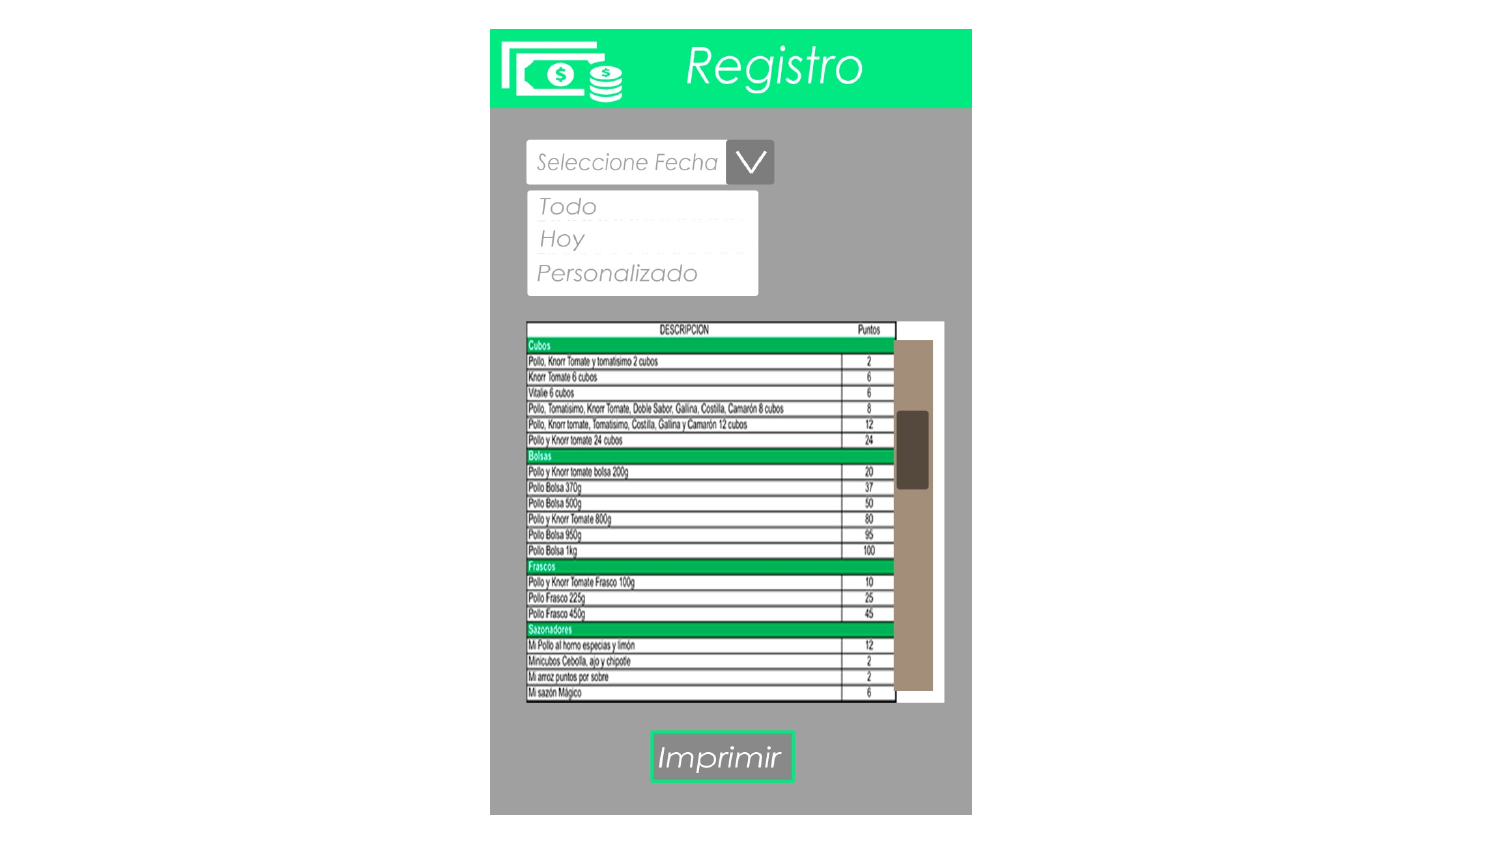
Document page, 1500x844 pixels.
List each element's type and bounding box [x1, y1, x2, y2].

picture [490, 29, 972, 815]
